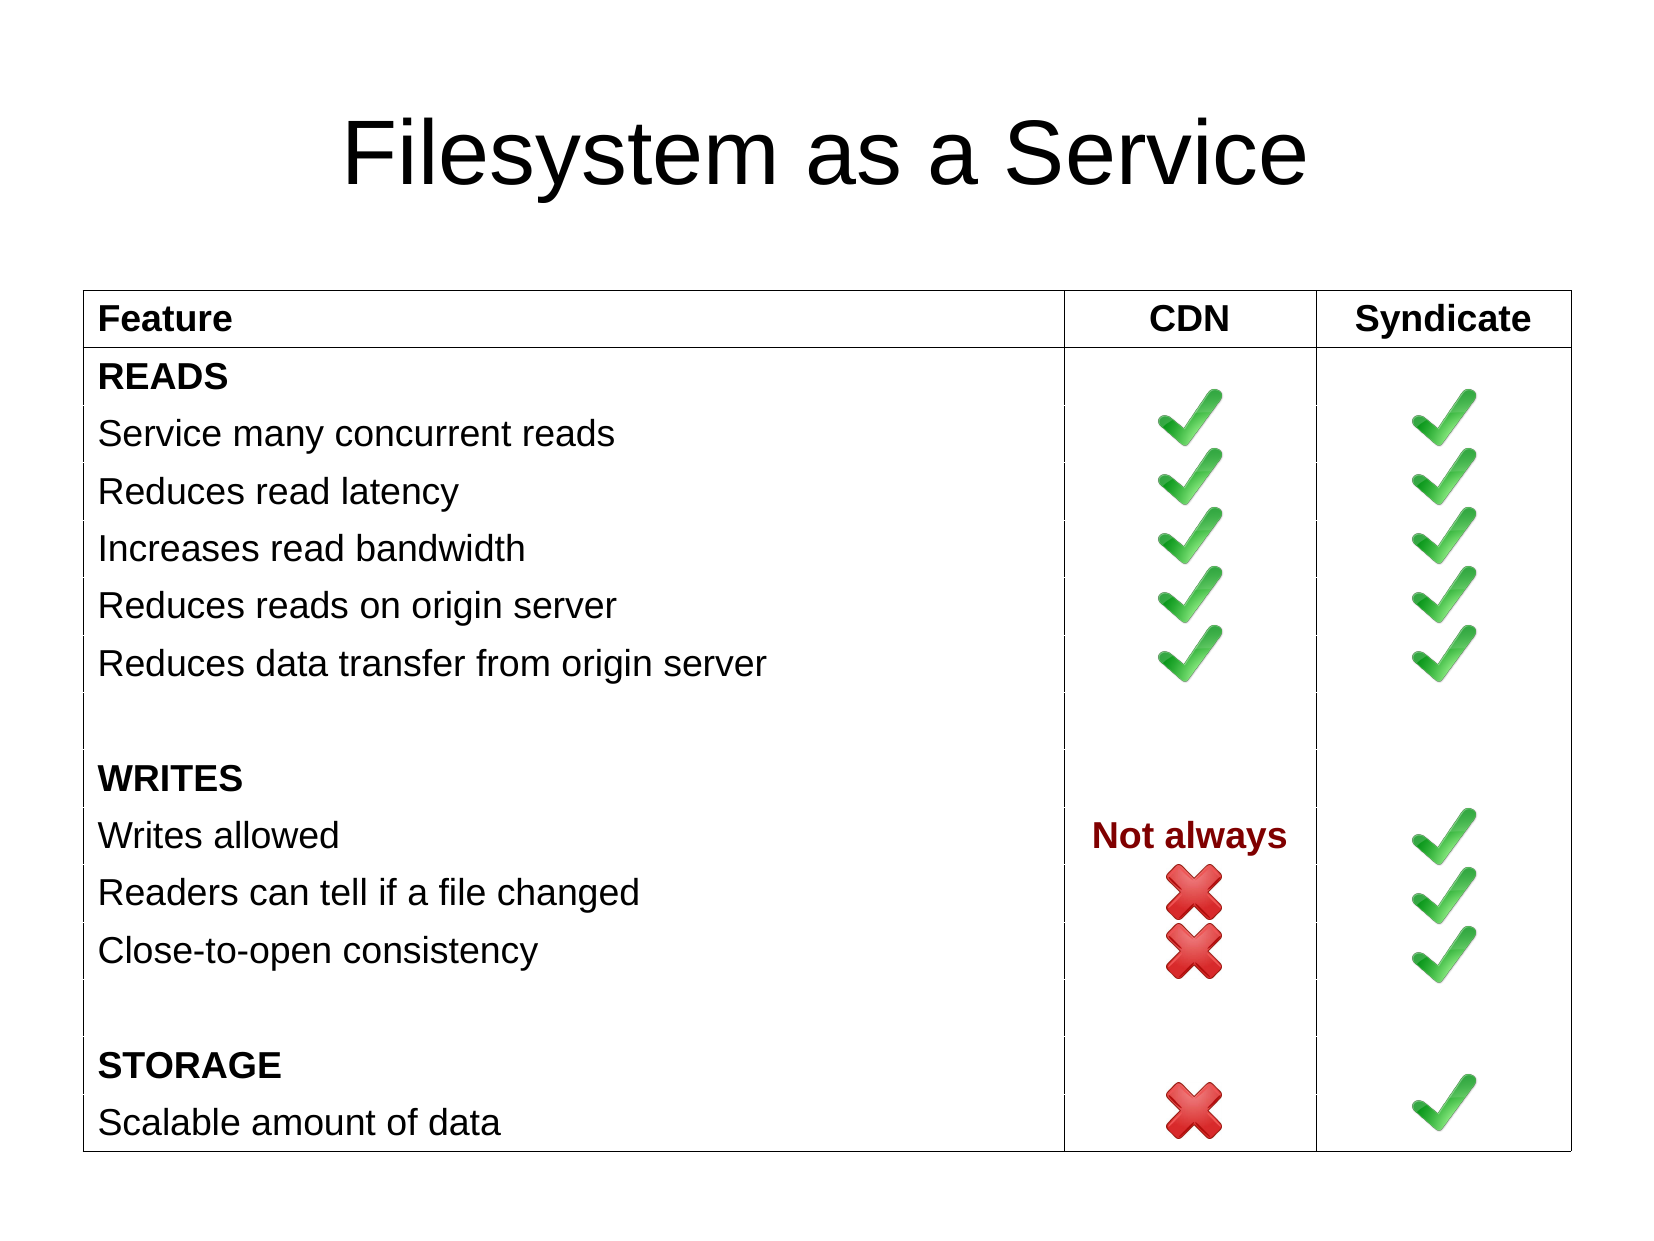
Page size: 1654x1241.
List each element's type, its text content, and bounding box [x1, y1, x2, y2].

table_cell [1317, 348, 1571, 405]
table_cell [1317, 750, 1571, 807]
picture [1411, 807, 1478, 986]
table_cell [1317, 463, 1411, 520]
table_cell [84, 693, 1064, 749]
table_cell [1317, 636, 1571, 692]
table_cell [1224, 463, 1316, 520]
table_header CDN [1065, 291, 1316, 347]
table_cell [1317, 693, 1571, 749]
table_cell [1478, 521, 1571, 577]
table_header Syndicate [1317, 291, 1571, 347]
table_cell [1065, 750, 1316, 807]
table_cell [1317, 980, 1571, 1036]
table_cell [1317, 406, 1411, 462]
table_cell Reduces data transfer from origin server [84, 636, 1064, 692]
table_cell [1317, 1095, 1571, 1151]
picture [1166, 1082, 1222, 1139]
table_cell [1317, 923, 1411, 979]
table_cell Reduces reads on origin server [84, 578, 1064, 635]
table_cell [1065, 923, 1166, 979]
picture [1411, 388, 1478, 685]
table_cell [1065, 865, 1316, 922]
table_cell Not always [1065, 808, 1316, 864]
table_cell [1065, 980, 1316, 1036]
table_cell [1317, 578, 1411, 635]
table_cell [1478, 463, 1571, 520]
table_cell [1478, 865, 1571, 922]
table_cell [1065, 406, 1157, 462]
table_header Feature [84, 291, 1064, 347]
table_cell WRITES [84, 750, 1064, 807]
table_cell READS [84, 348, 1064, 405]
table_cell [1478, 923, 1571, 979]
title Filesystem as a Service [82, 49, 1571, 257]
table_cell [1065, 578, 1157, 635]
table_cell [1478, 578, 1571, 635]
table_cell Increases read bandwidth [84, 521, 1064, 577]
table_cell [1224, 406, 1316, 462]
table_cell Service many concurrent reads [84, 406, 1064, 462]
table_cell [1478, 808, 1571, 864]
table_cell [1065, 463, 1157, 520]
picture [1166, 864, 1222, 920]
table_cell Scalable amount of data [84, 1095, 1064, 1151]
table_cell [1224, 521, 1316, 577]
table_cell [1317, 521, 1411, 577]
table_cell Readers can tell if a file changed [84, 865, 1064, 922]
table_cell [1065, 1095, 1316, 1151]
table_cell STORAGE [84, 1037, 1064, 1094]
table_cell [1065, 693, 1316, 749]
picture [1157, 388, 1224, 685]
table_cell [1065, 1037, 1316, 1094]
table_cell [1065, 348, 1316, 405]
table_cell [1478, 406, 1571, 462]
picture [1166, 923, 1222, 979]
table_cell [1222, 923, 1316, 979]
table_cell Writes allowed [84, 808, 1064, 864]
picture [1411, 1073, 1478, 1134]
table_cell Close-to-open consistency [84, 923, 1064, 979]
table_cell [1065, 521, 1157, 577]
table_cell [1224, 578, 1316, 635]
table_cell [1065, 636, 1316, 692]
table_cell [1317, 1037, 1571, 1094]
table_cell Reduces read latency [84, 463, 1064, 520]
table_cell [1317, 808, 1411, 864]
table_cell [84, 980, 1064, 1036]
table_cell [1317, 865, 1411, 922]
